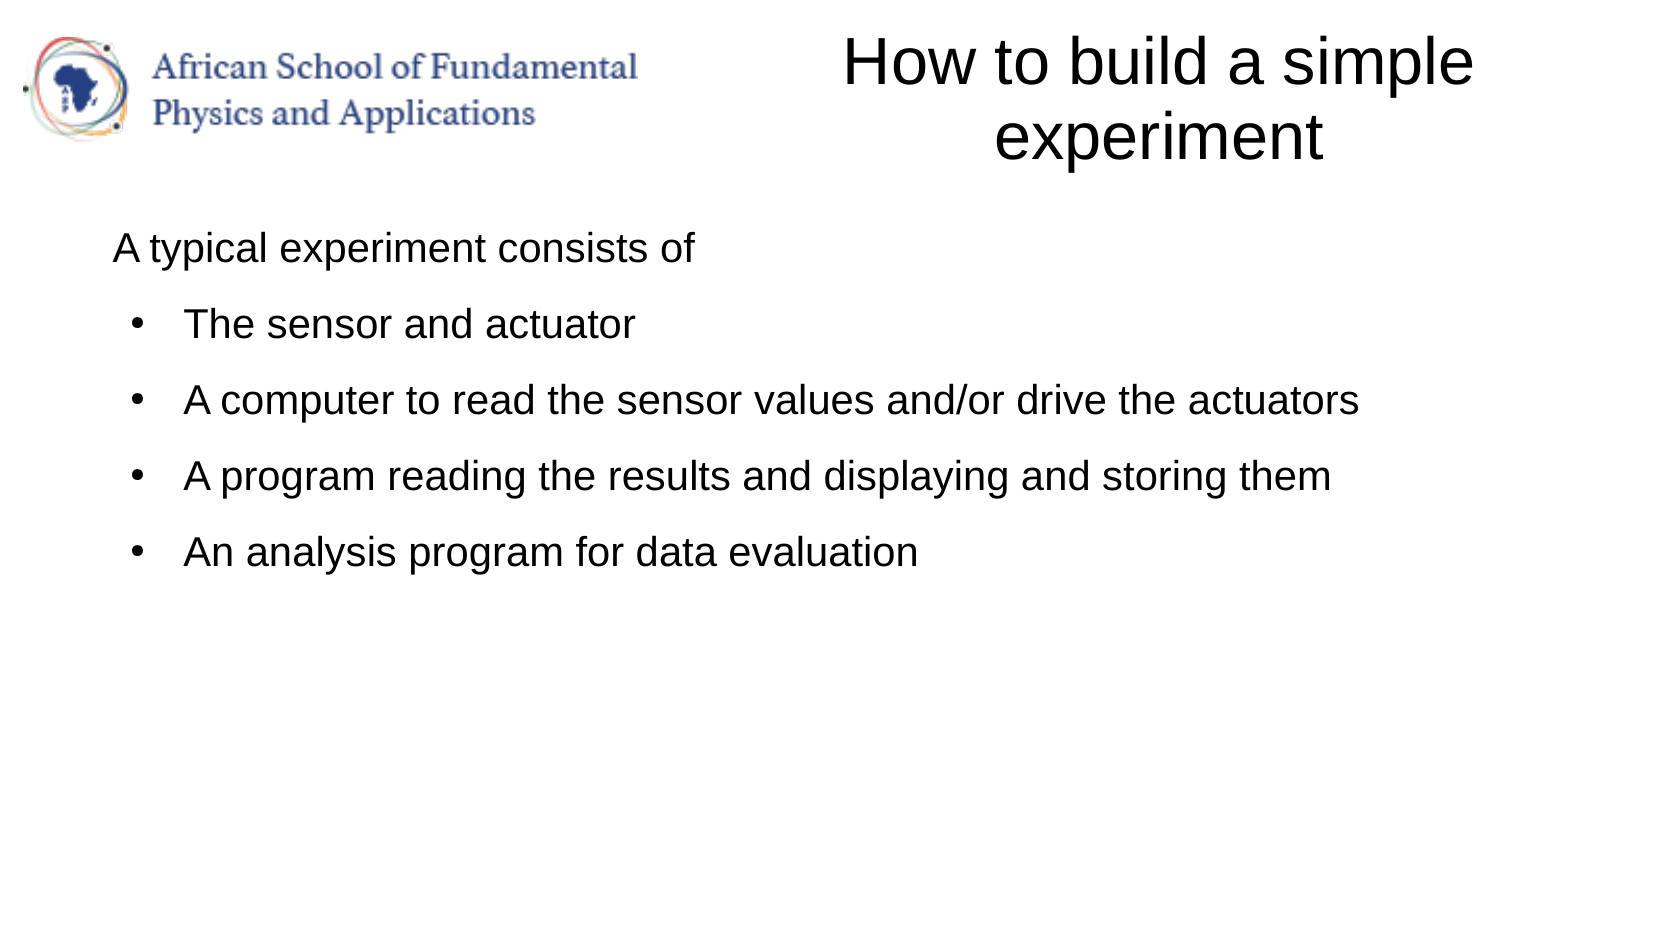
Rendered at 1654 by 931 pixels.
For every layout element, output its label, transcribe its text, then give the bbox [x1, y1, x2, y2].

list A typical experiment consists of The sensor and actuator A computer to read the sensor values and/or drive the actuators A program reading the results and displaying and storing them An analysis program for data evaluation [112, 225, 1601, 765]
title How to build a simple experiment [675, 21, 1644, 177]
picture [23, 37, 638, 142]
